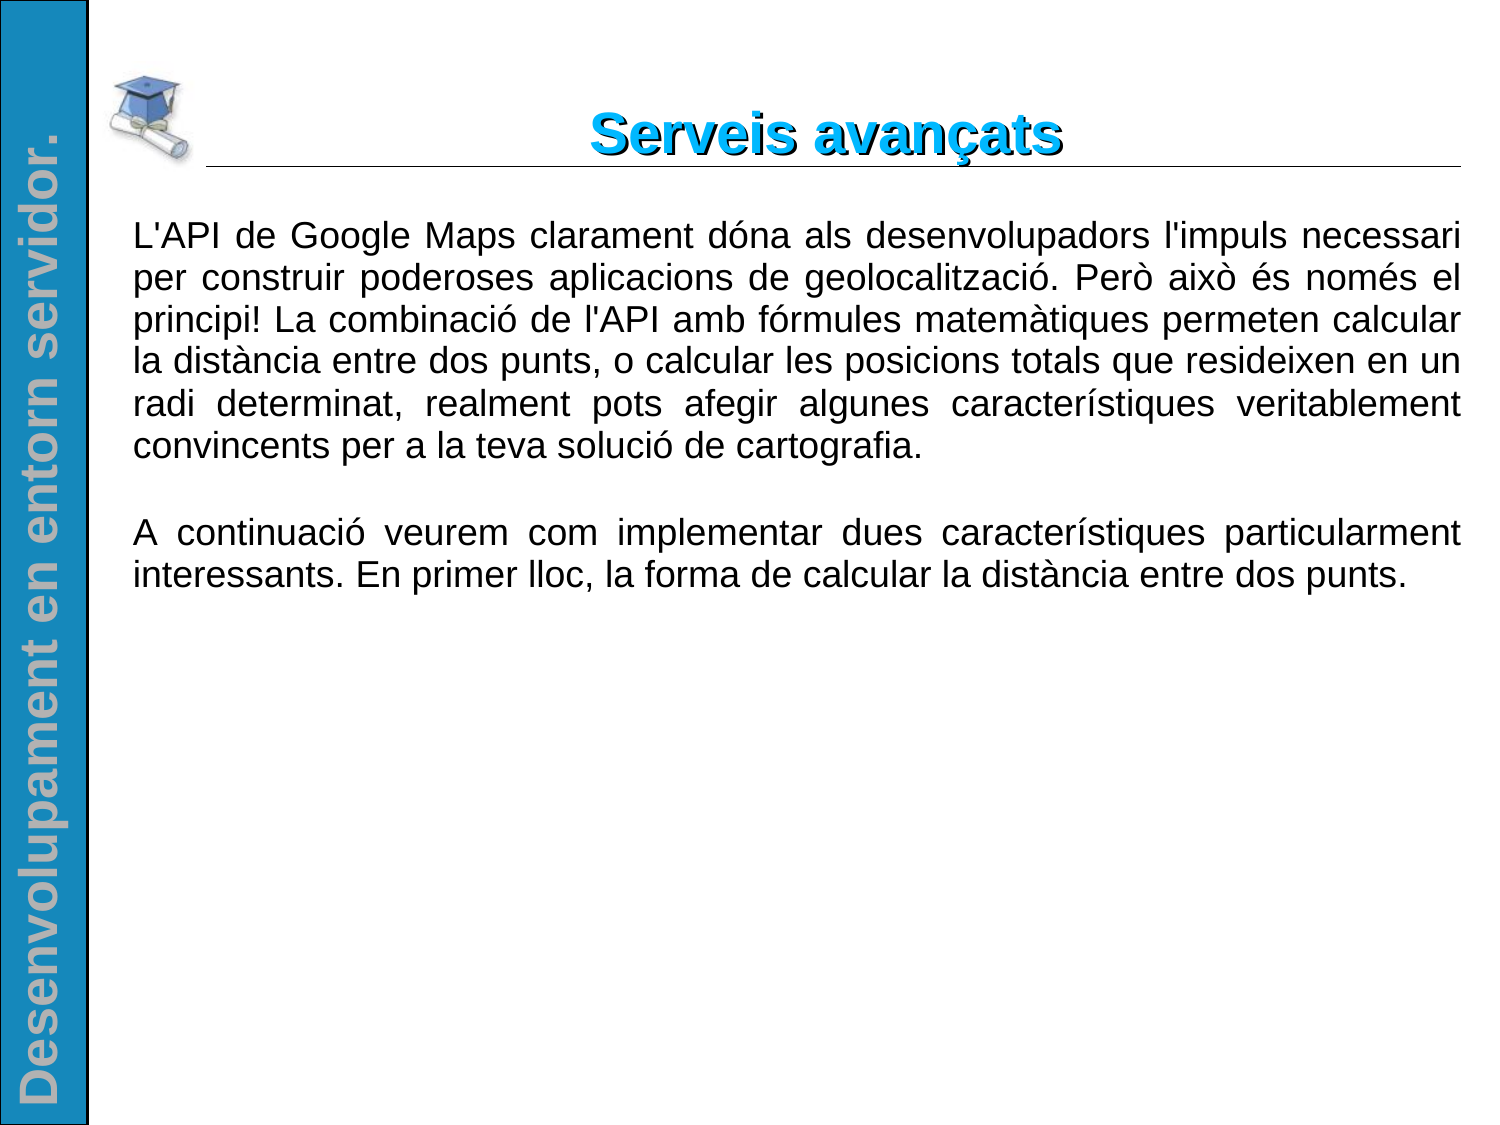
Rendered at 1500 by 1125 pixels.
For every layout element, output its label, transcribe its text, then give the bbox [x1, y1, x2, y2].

text_box L'API de Google Maps clarament dóna als desenvolupadors l'impuls necessari per construir poderoses aplicacions de geolocalització. Però això és només el principi! La combinació de l'API amb fórmules matemàtiques permeten calcular la distància entre dos punts, o calcular les posicions totals que resideixen en un radi determinat, realment pots afegir algunes característiques veritablement convincents per a la teva solució de cartografia. A continuació veurem com implementar dues característiques particularment interessants. En primer lloc, la forma de calcular la distància entre dos punts. [118, 206, 1477, 603]
picture [93, 61, 206, 174]
title Serveis avançats [206, 88, 1447, 178]
